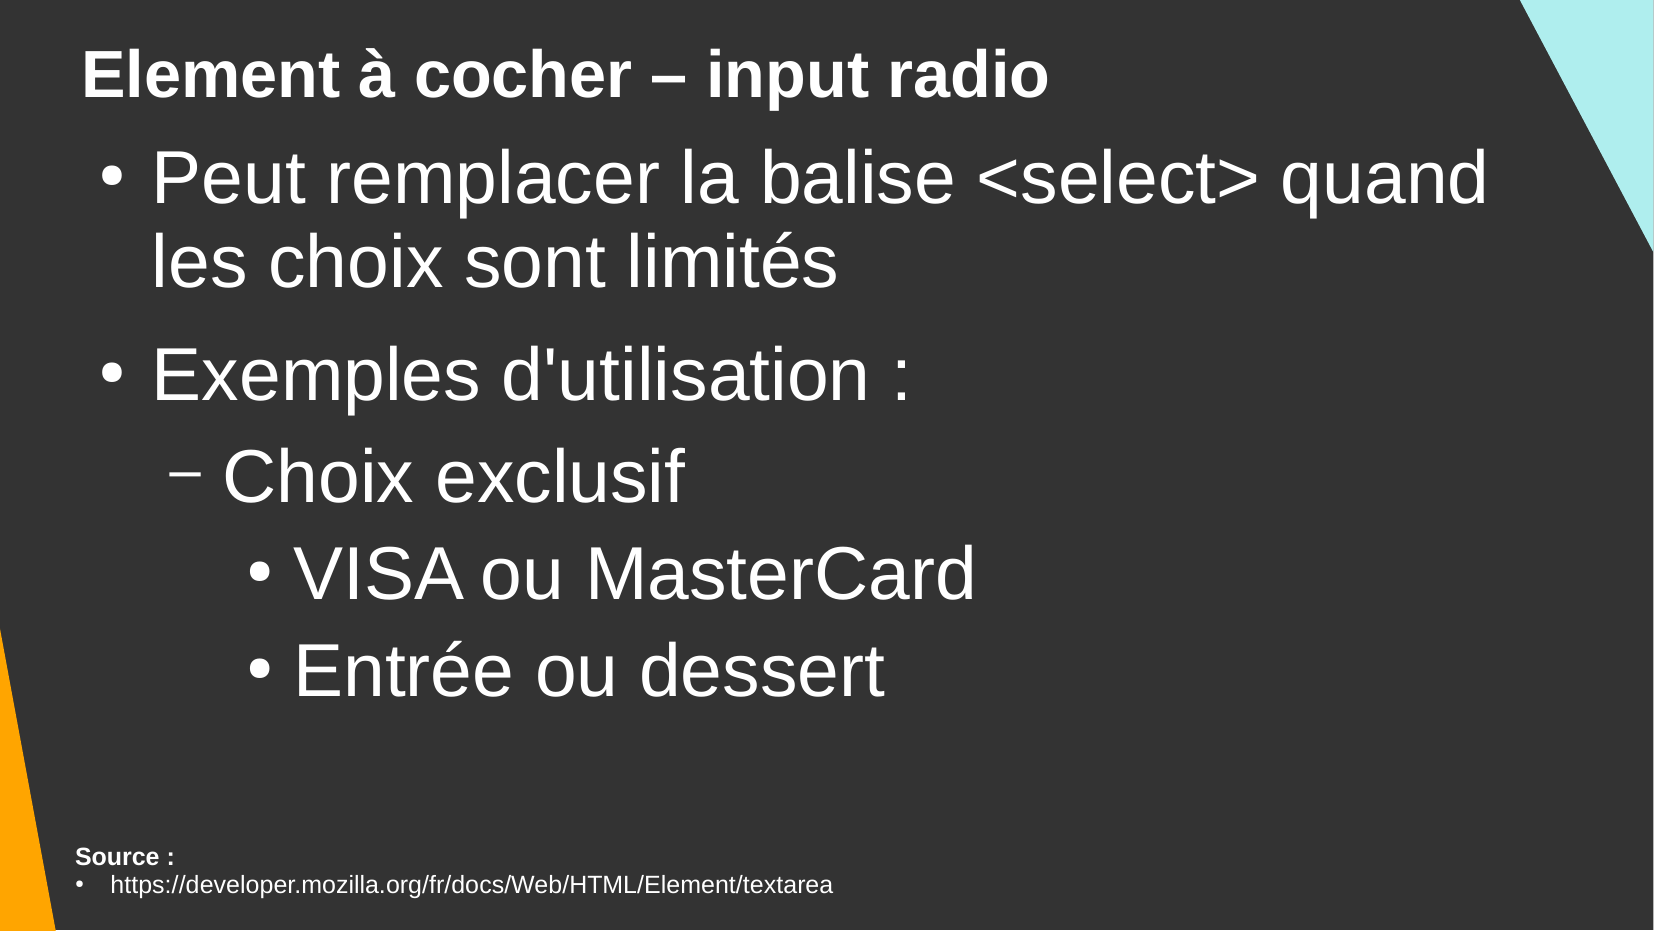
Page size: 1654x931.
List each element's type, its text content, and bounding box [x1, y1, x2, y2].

text_box Source : https://developer.mozilla.org/fr/docs/Web/HTML/Element/textarea [60, 835, 1546, 907]
text_box [0, 628, 56, 931]
list Peut remplacer la balise <select> quand les choix sont limités Exemples d'utilisation : Choix exclusif VISA ou MasterCard Entrée ou dessert [80, 135, 1605, 798]
text_box [1519, 0, 1654, 254]
title Element à cocher – input radio [81, 37, 1570, 115]
